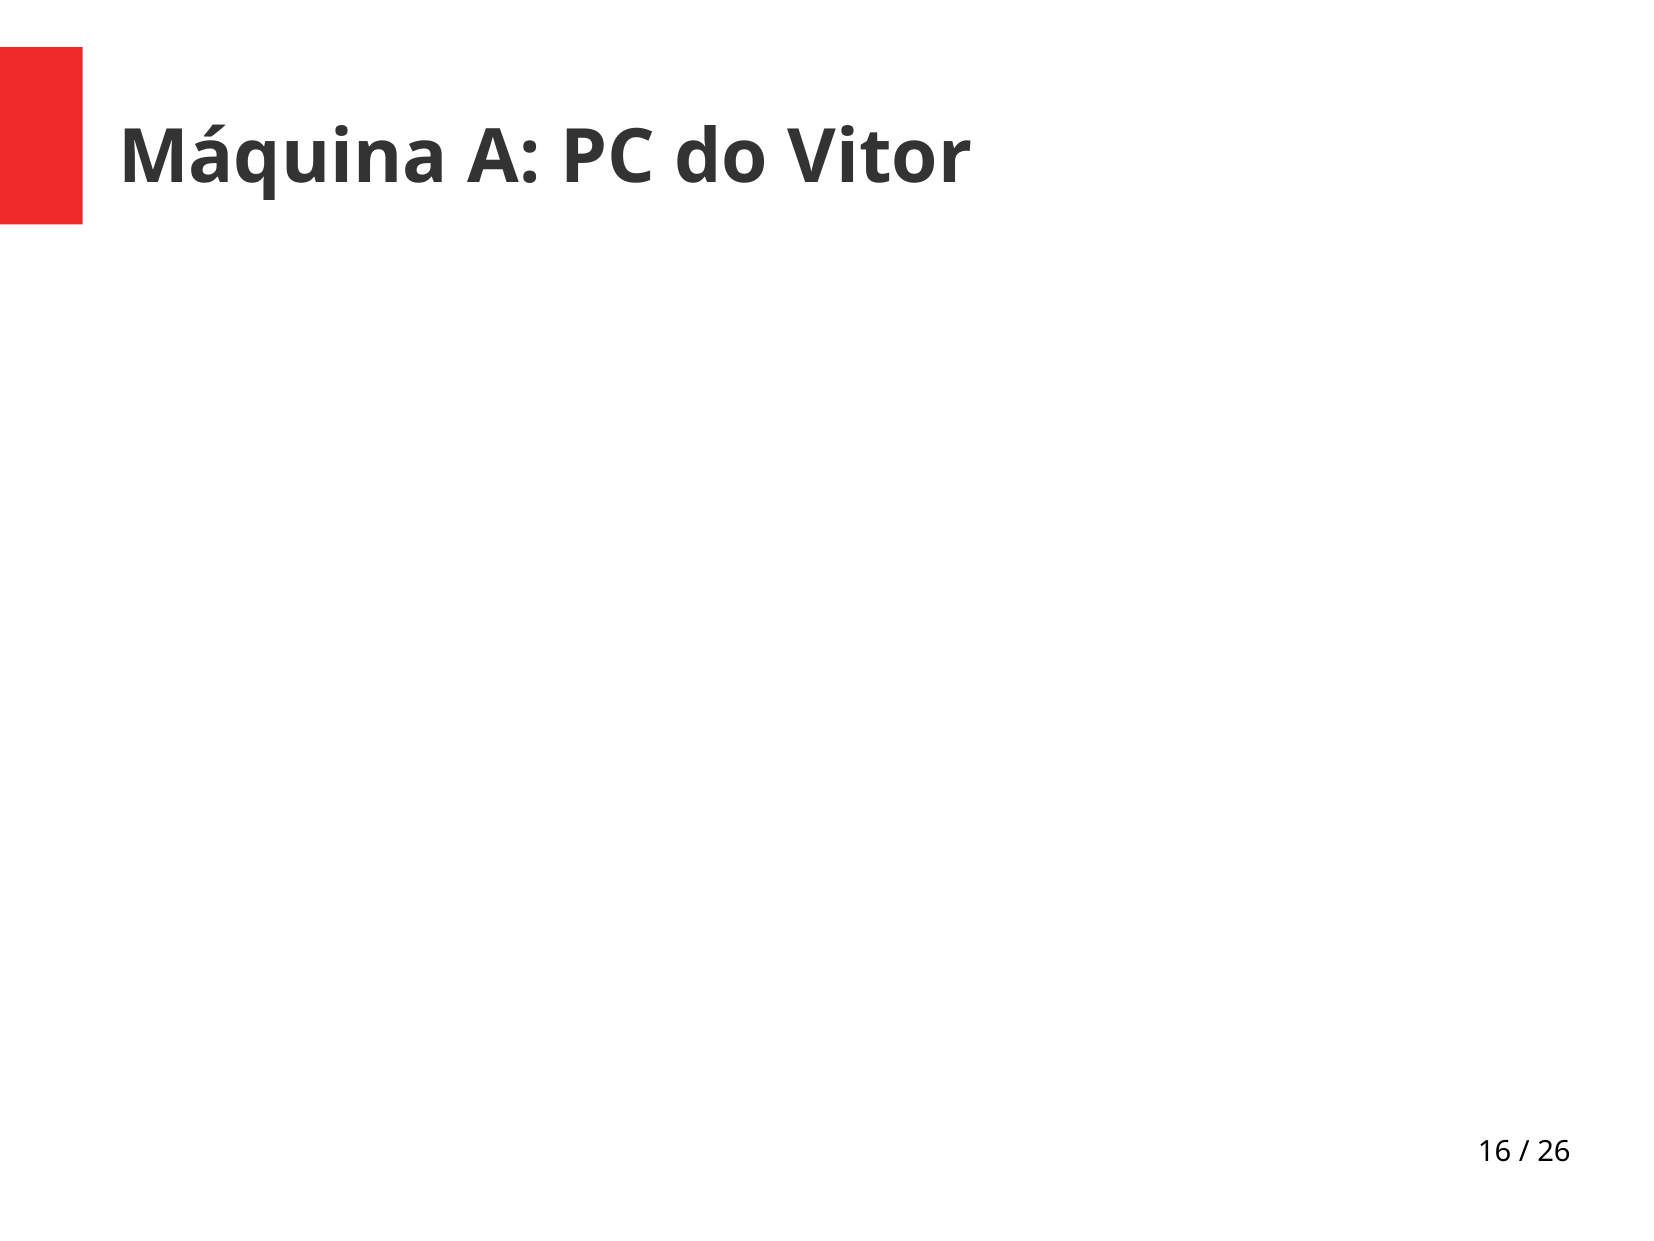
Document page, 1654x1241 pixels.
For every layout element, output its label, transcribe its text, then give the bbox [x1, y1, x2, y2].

title Máquina A: PC do Vitor [118, 49, 1571, 257]
